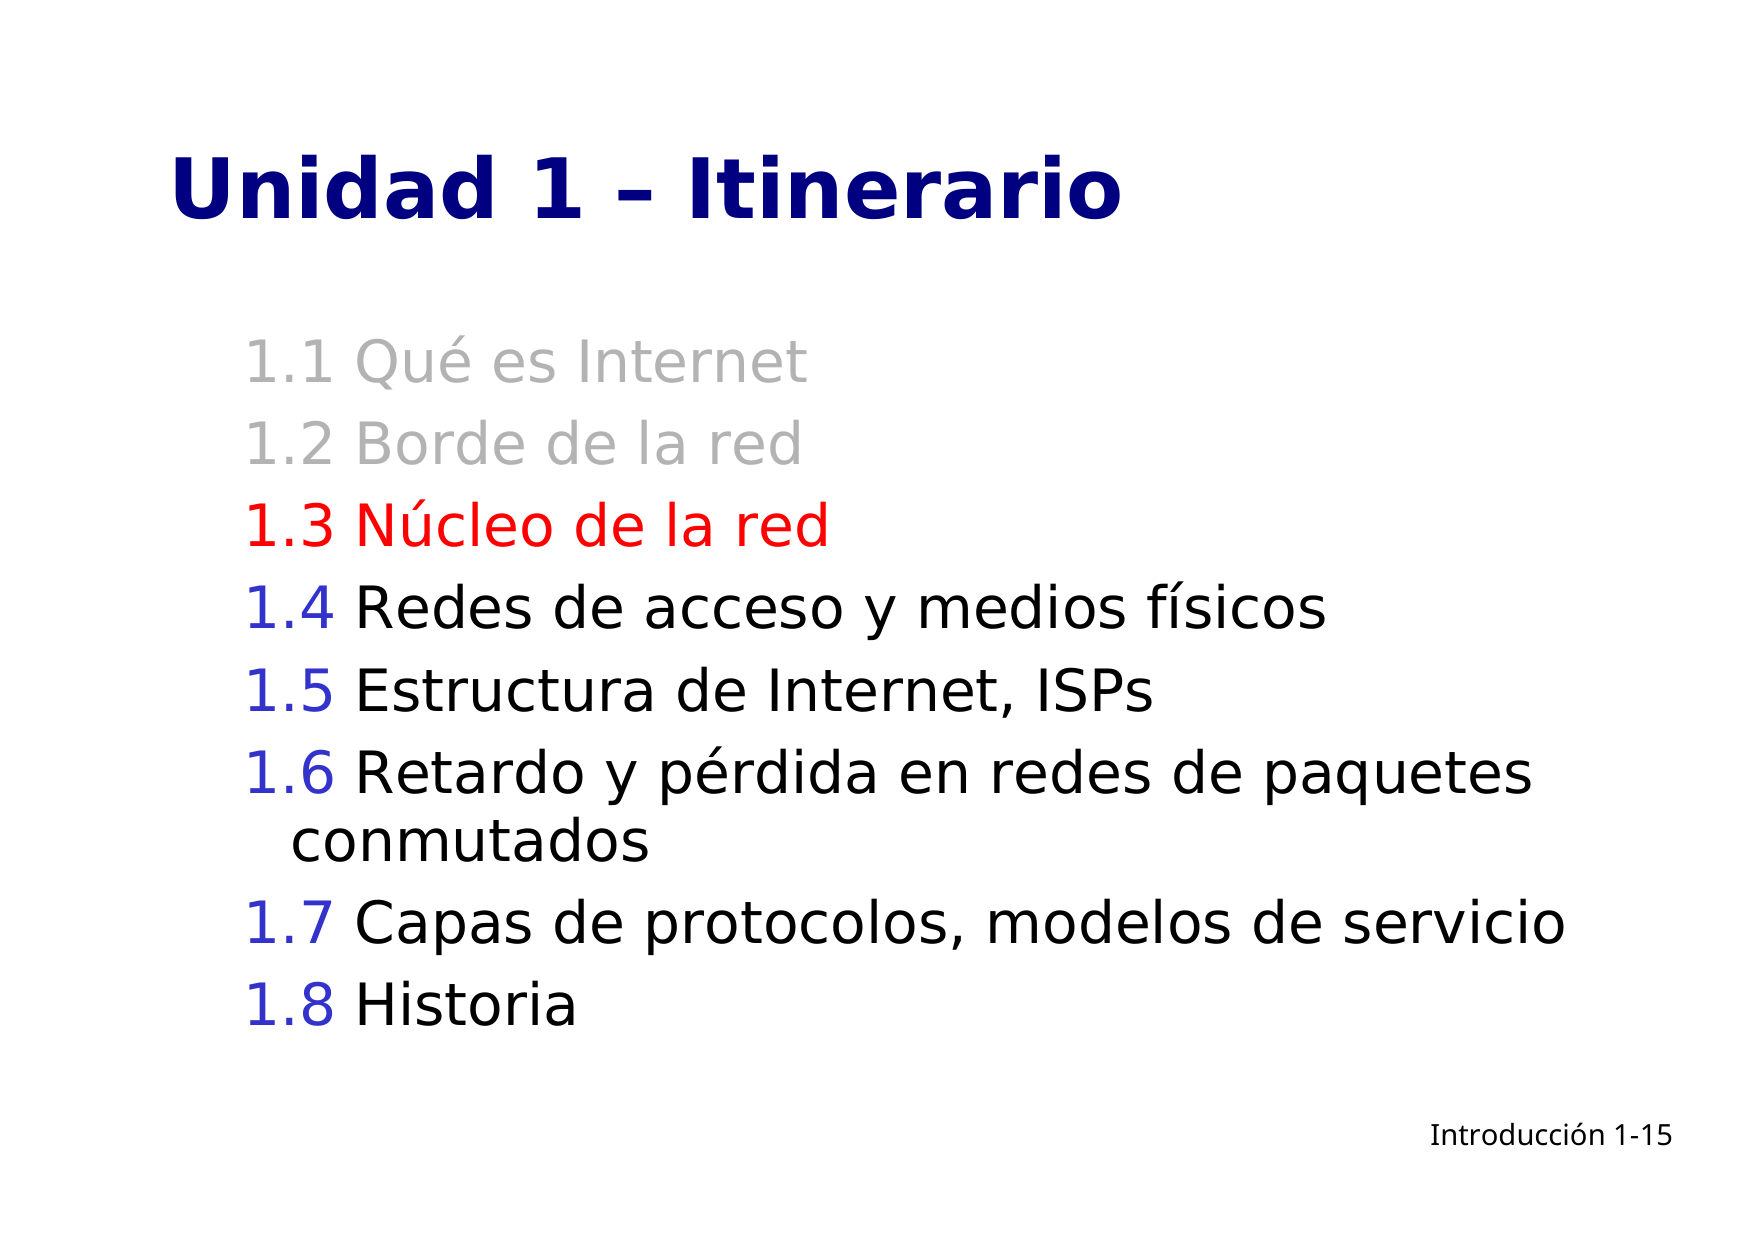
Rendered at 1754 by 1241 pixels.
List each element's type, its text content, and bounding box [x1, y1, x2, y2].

list 1.1 Qué es Internet 1.2 Borde de la red 1.3 Núcleo de la red 1.4 Redes de acceso y medios físicos 1.5 Estructura de Internet, ISPs 1.6 Retardo y pérdida en redes de paquetes conmutados 1.7 Capas de protocolos, modelos de servicio 1.8 Historia [154, 320, 1624, 1151]
title Unidad 1 – Itinerario [154, 95, 1546, 284]
